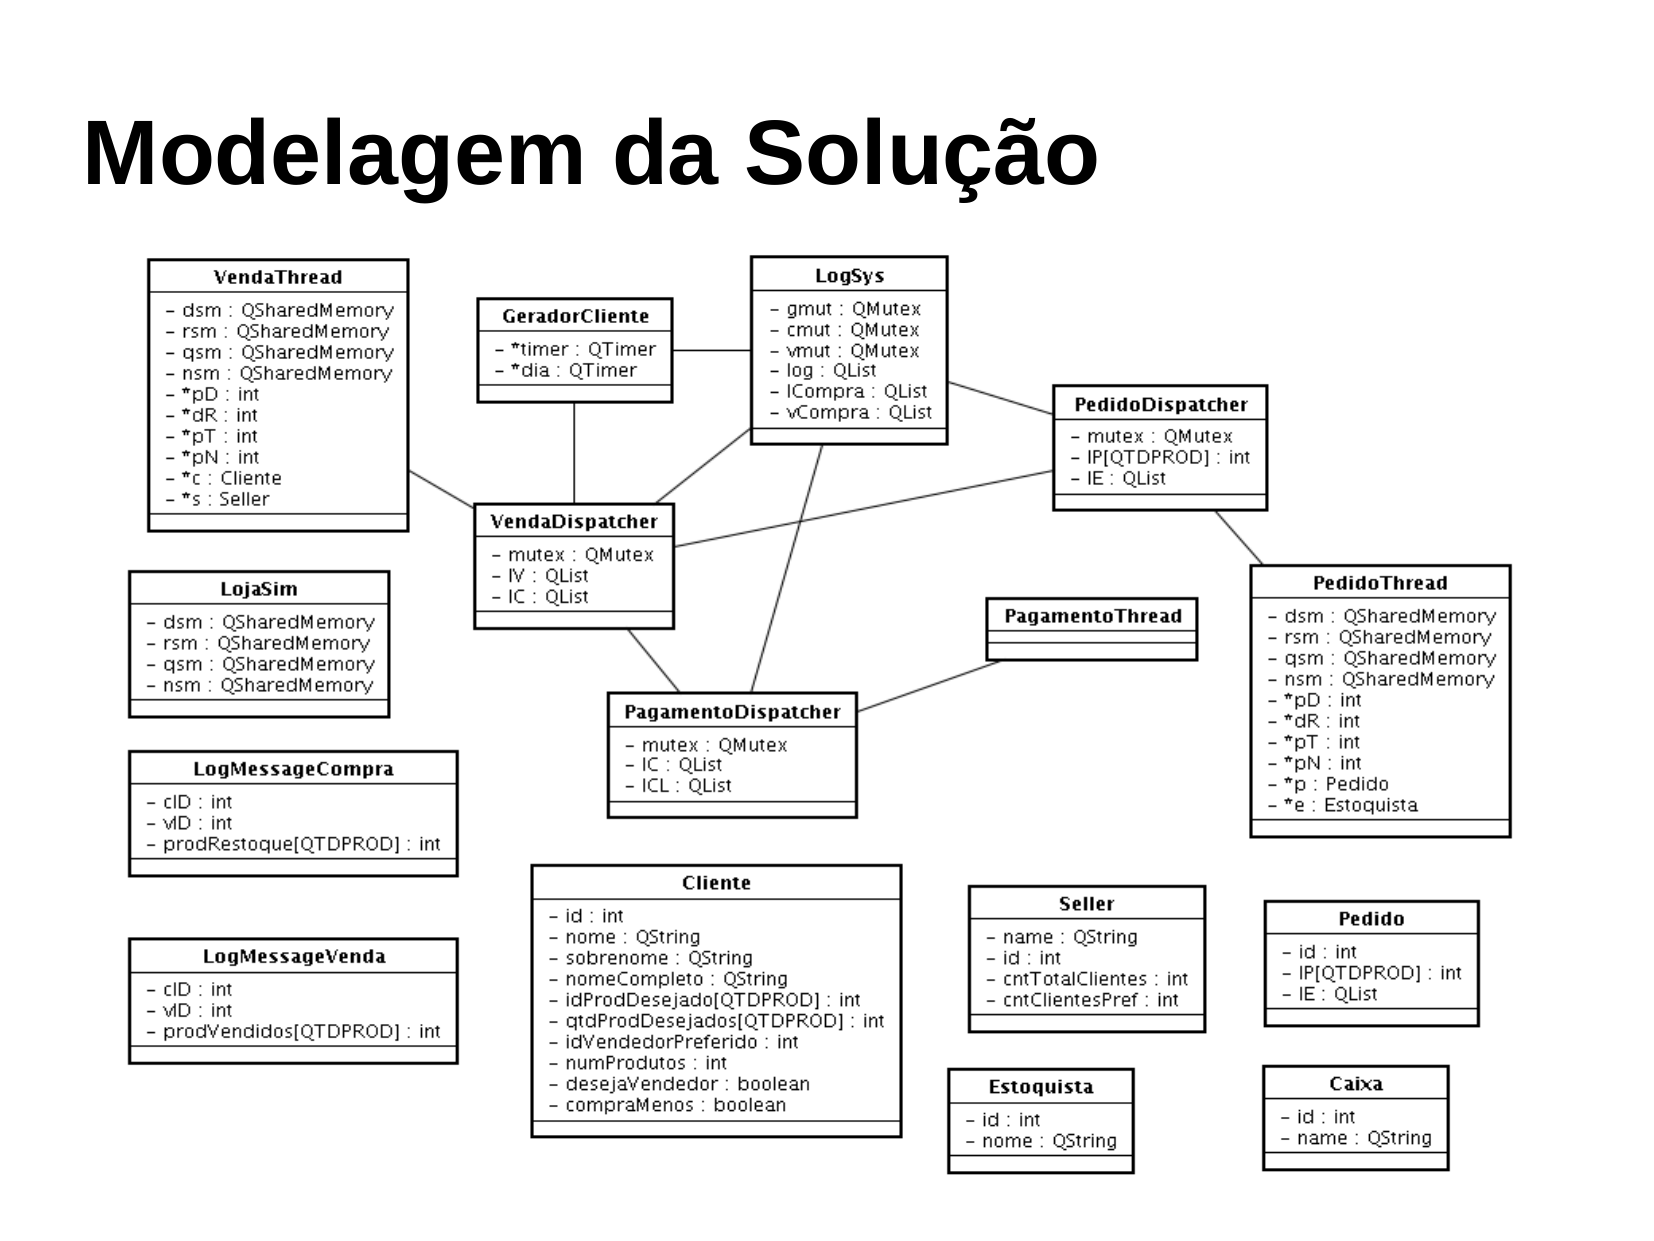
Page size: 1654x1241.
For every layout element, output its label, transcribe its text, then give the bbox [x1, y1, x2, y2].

title Modelagem da Solução [82, 56, 1571, 250]
picture [114, 224, 1536, 1206]
